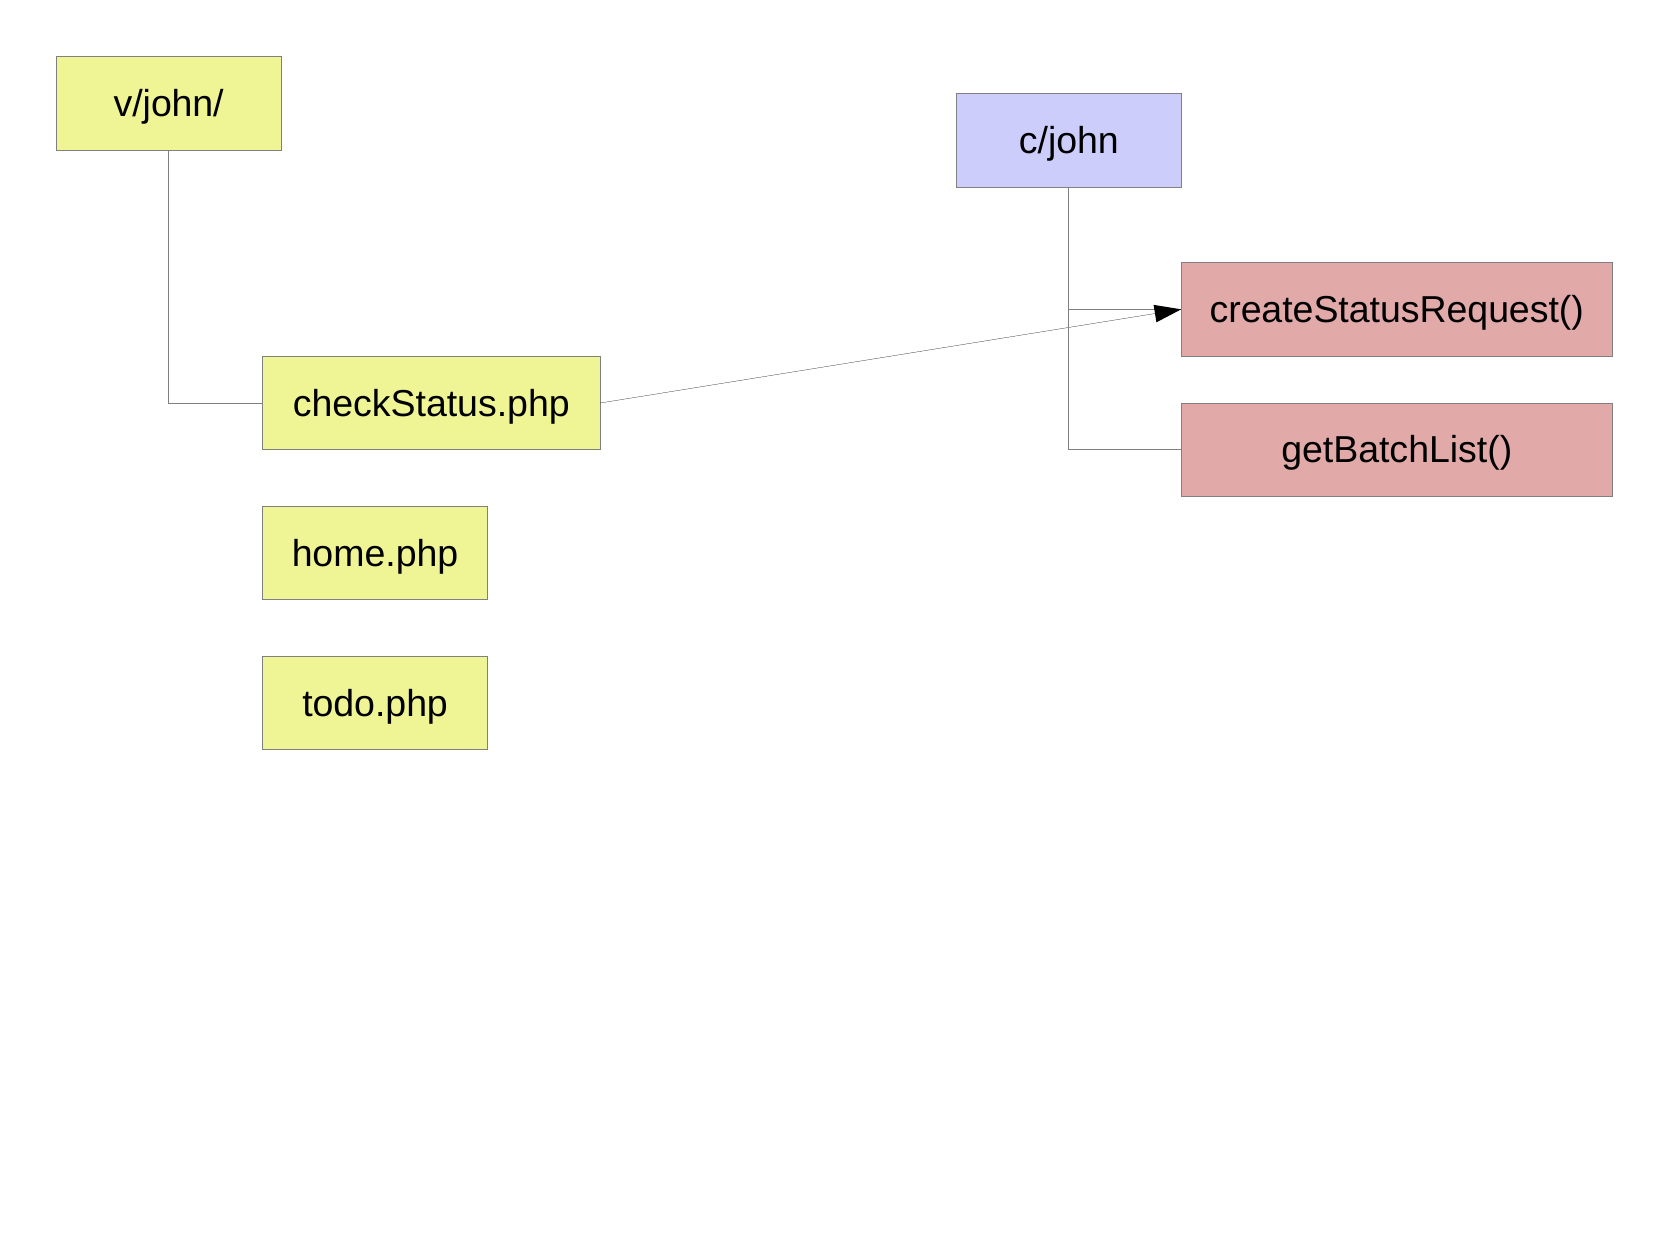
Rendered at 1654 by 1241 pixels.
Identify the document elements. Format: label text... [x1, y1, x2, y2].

text_box checkStatus.php [262, 356, 601, 450]
text_box c/john [956, 93, 1182, 188]
text_box getBatchList() [1181, 403, 1613, 497]
text_box todo.php [262, 656, 488, 750]
text_box createStatusRequest() [1181, 262, 1613, 357]
text_box home.php [262, 506, 488, 600]
text_box v/john/ [56, 56, 282, 151]
